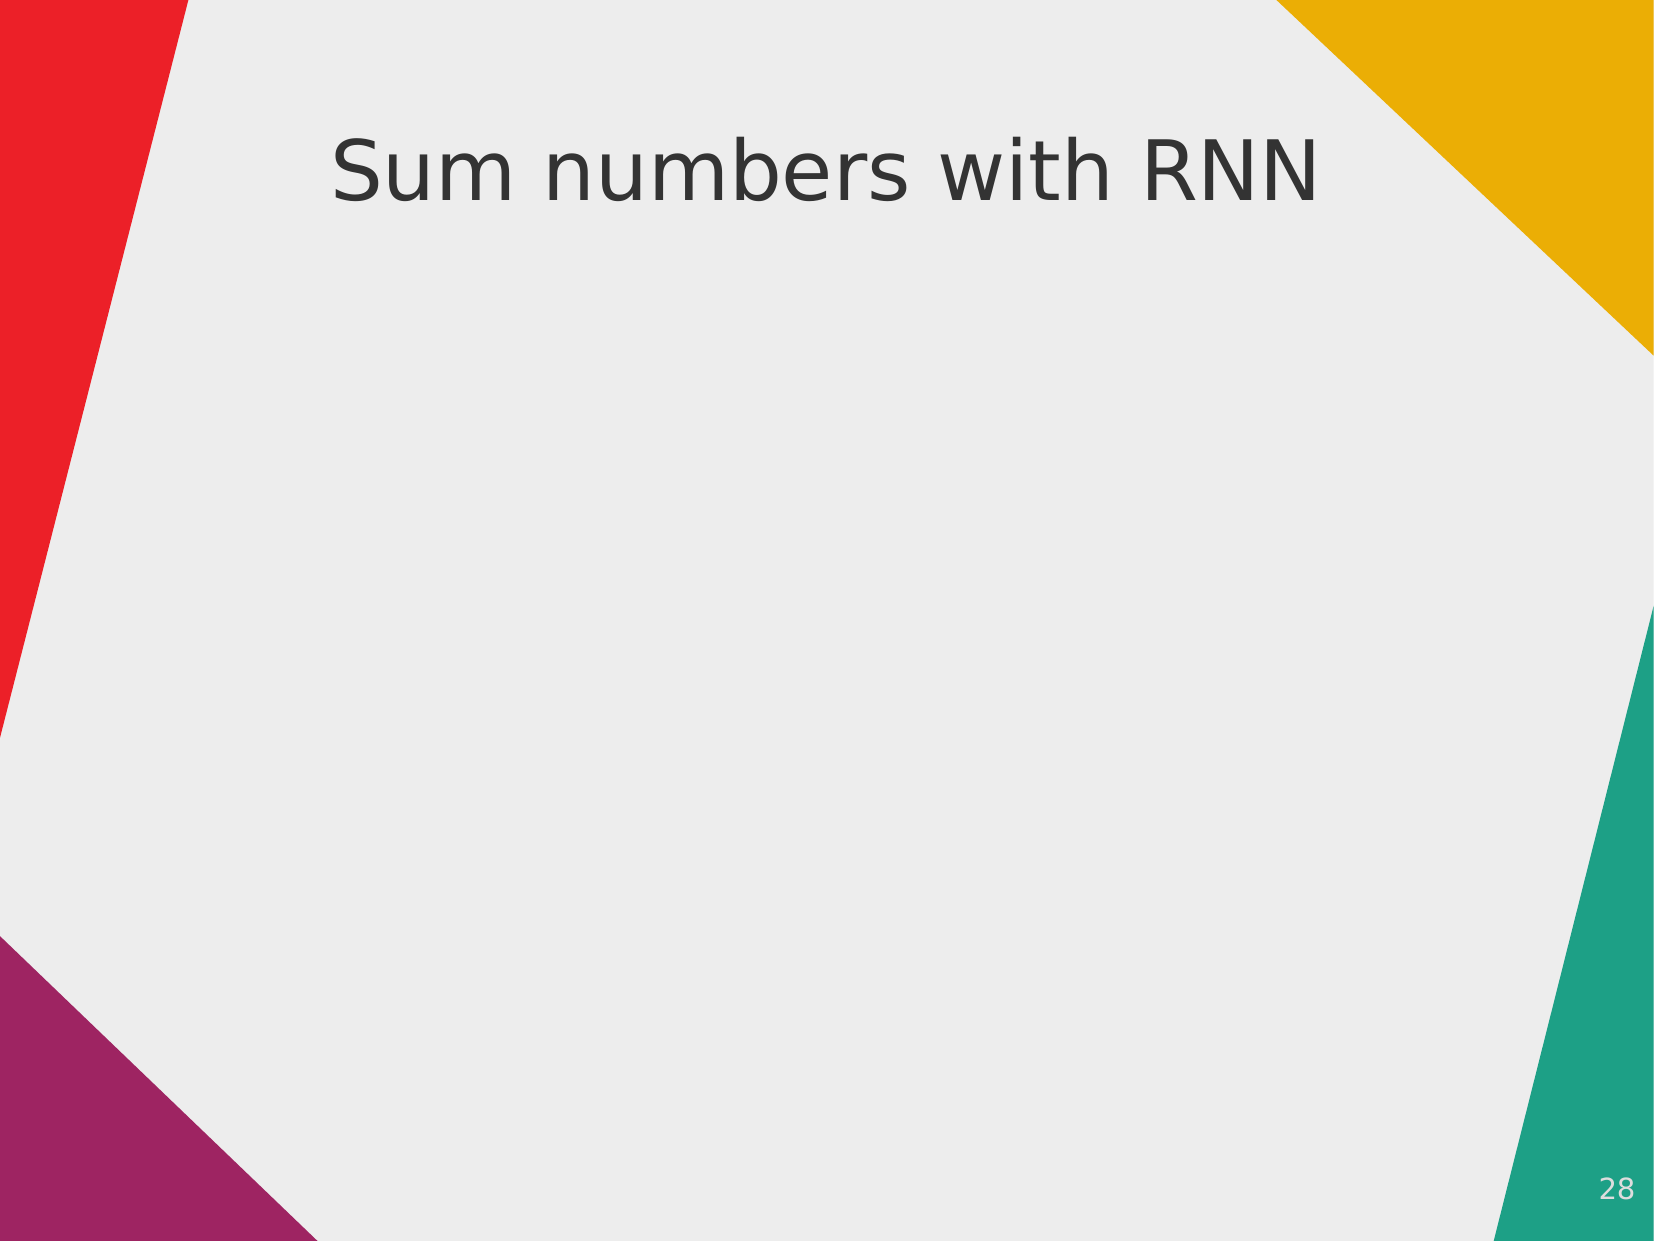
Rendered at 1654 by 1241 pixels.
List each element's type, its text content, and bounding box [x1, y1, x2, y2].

title Sum numbers with RNN [114, 73, 1539, 271]
